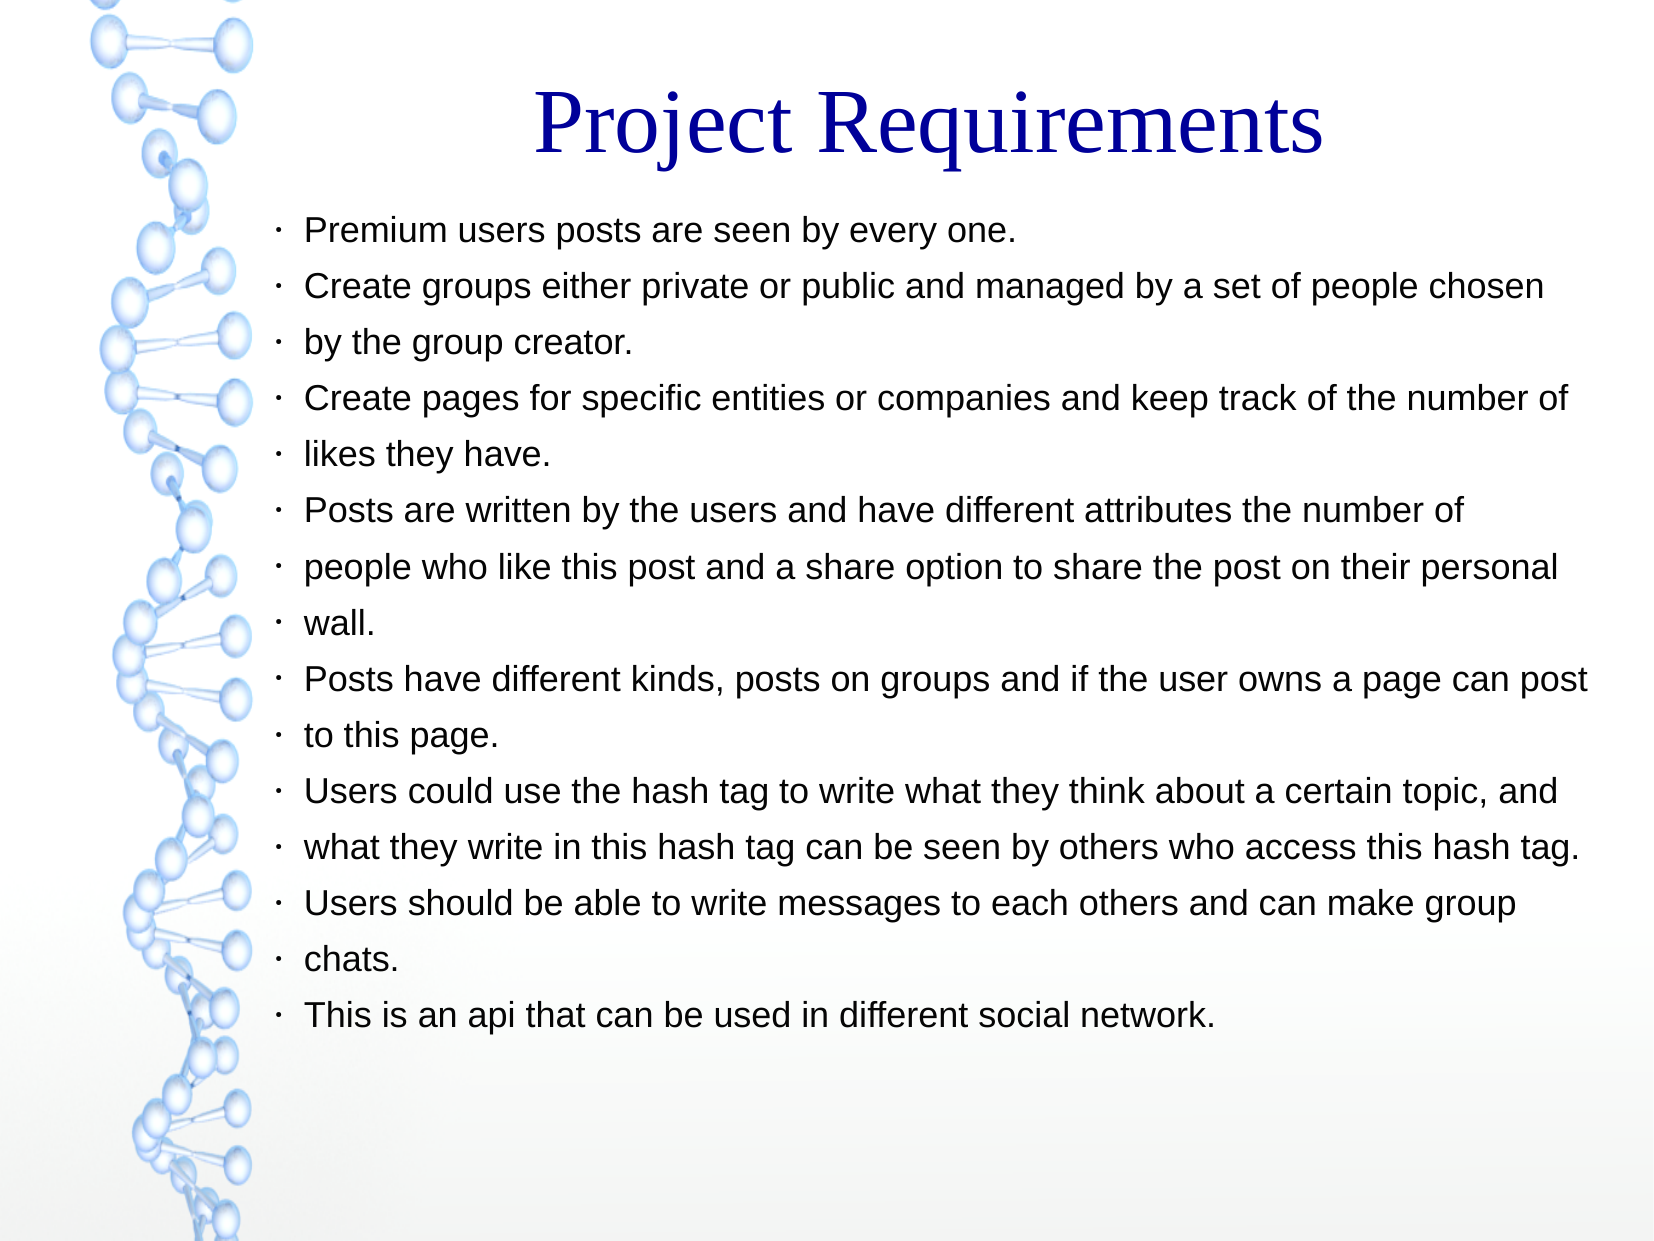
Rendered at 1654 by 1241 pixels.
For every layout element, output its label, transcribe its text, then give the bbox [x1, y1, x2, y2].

picture [0, 0, 1654, 1241]
title Project Requirements [265, 47, 1595, 196]
list Premium users posts are seen by every one. Create groups either private or public and managed by a set of people chosen by the group creator. Create pages for specific entities or companies and keep track of the number of likes they have. Posts are written by the users and have different attributes the number of people who like this post and a share option to share the post on their personal wall. Posts have different kinds, posts on groups and if the user owns a page can post to this page. Users could use the hash tag to write what they think about a certain topic, and what they write in this hash tag can be seen by others who access this hash tag. Users should be able to write messages to each others and can make group chats. This is an api that can be used in different social network. [265, 210, 1595, 1216]
